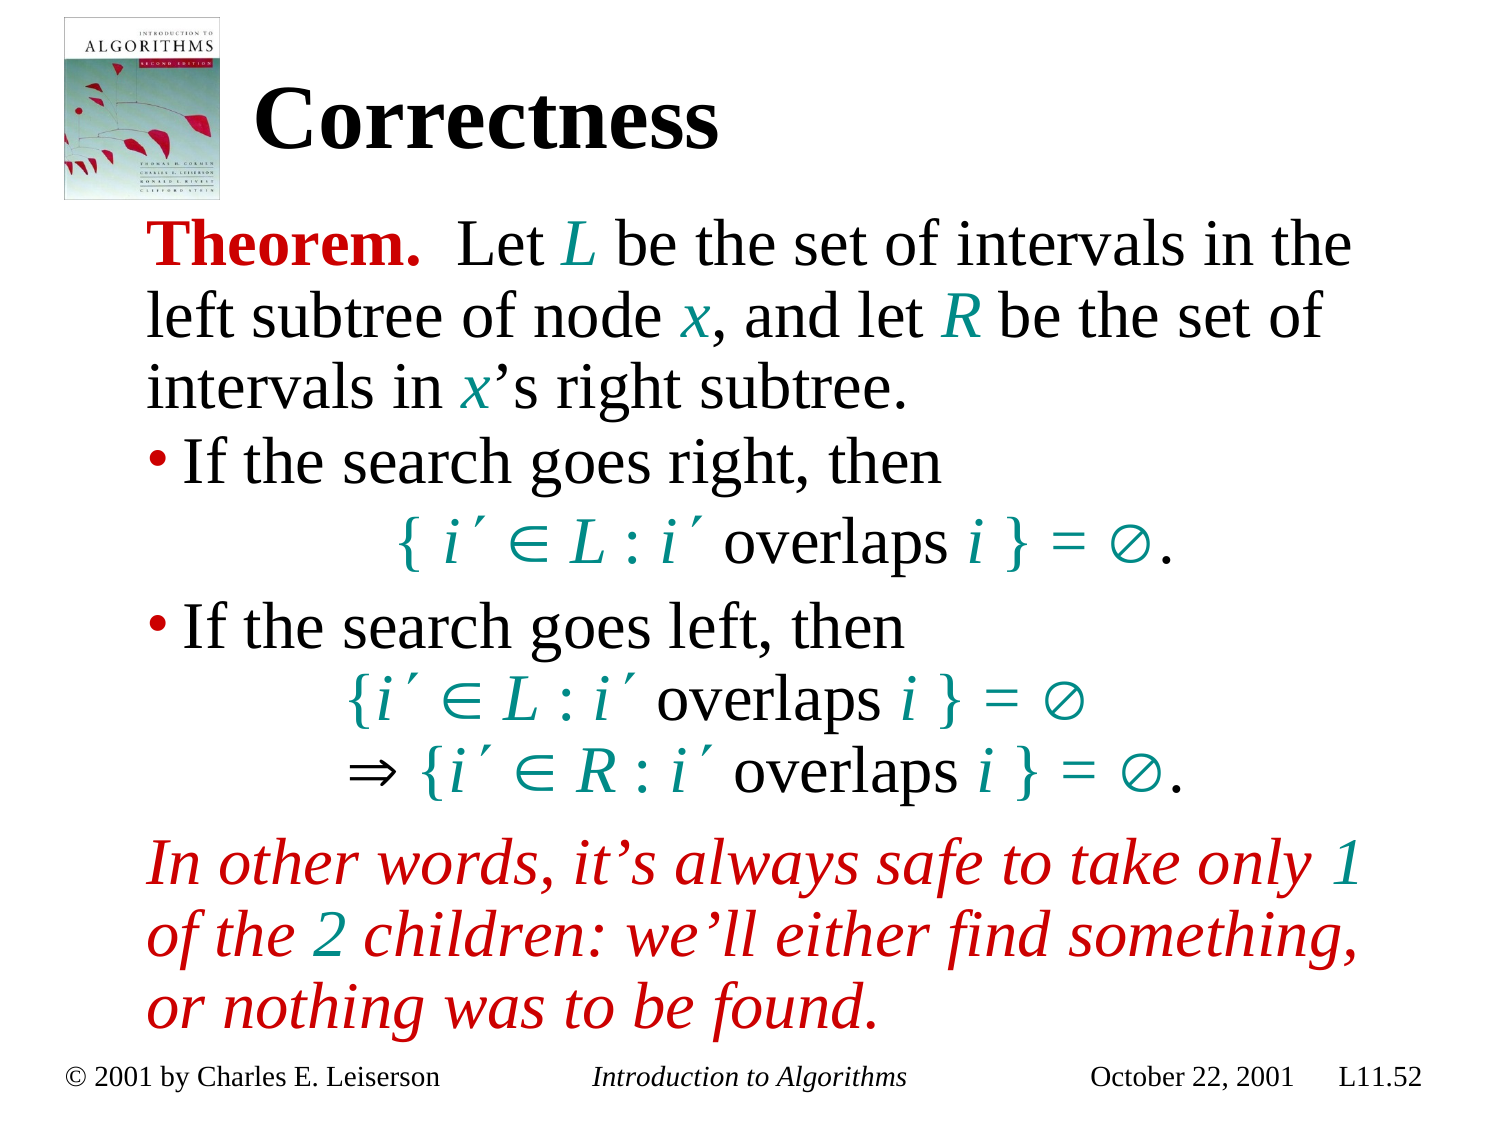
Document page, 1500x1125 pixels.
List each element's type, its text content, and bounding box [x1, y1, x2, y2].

title Correctness [237, 24, 1475, 213]
text_box Theorem. Let L be the set of intervals in the left subtree of node x, and let R be the set of intervals in x’s right subtree. [131, 199, 1401, 418]
text_box If the search goes right, then { i   L : i  overlaps i } = . If the search goes left, then {i   L : i  overlaps i } =   {i   R : i  overlaps i } = . [131, 418, 1401, 815]
picture [64, 17, 220, 200]
text_box October 22, 2001 L11.<number> [982, 1049, 1438, 1101]
text_box In other words, it’s always safe to take only 1 of the 2 children: we’ll either find something, or nothing was to be found. [131, 819, 1401, 1051]
text_box Introduction to Algorithms [577, 1051, 923, 1101]
